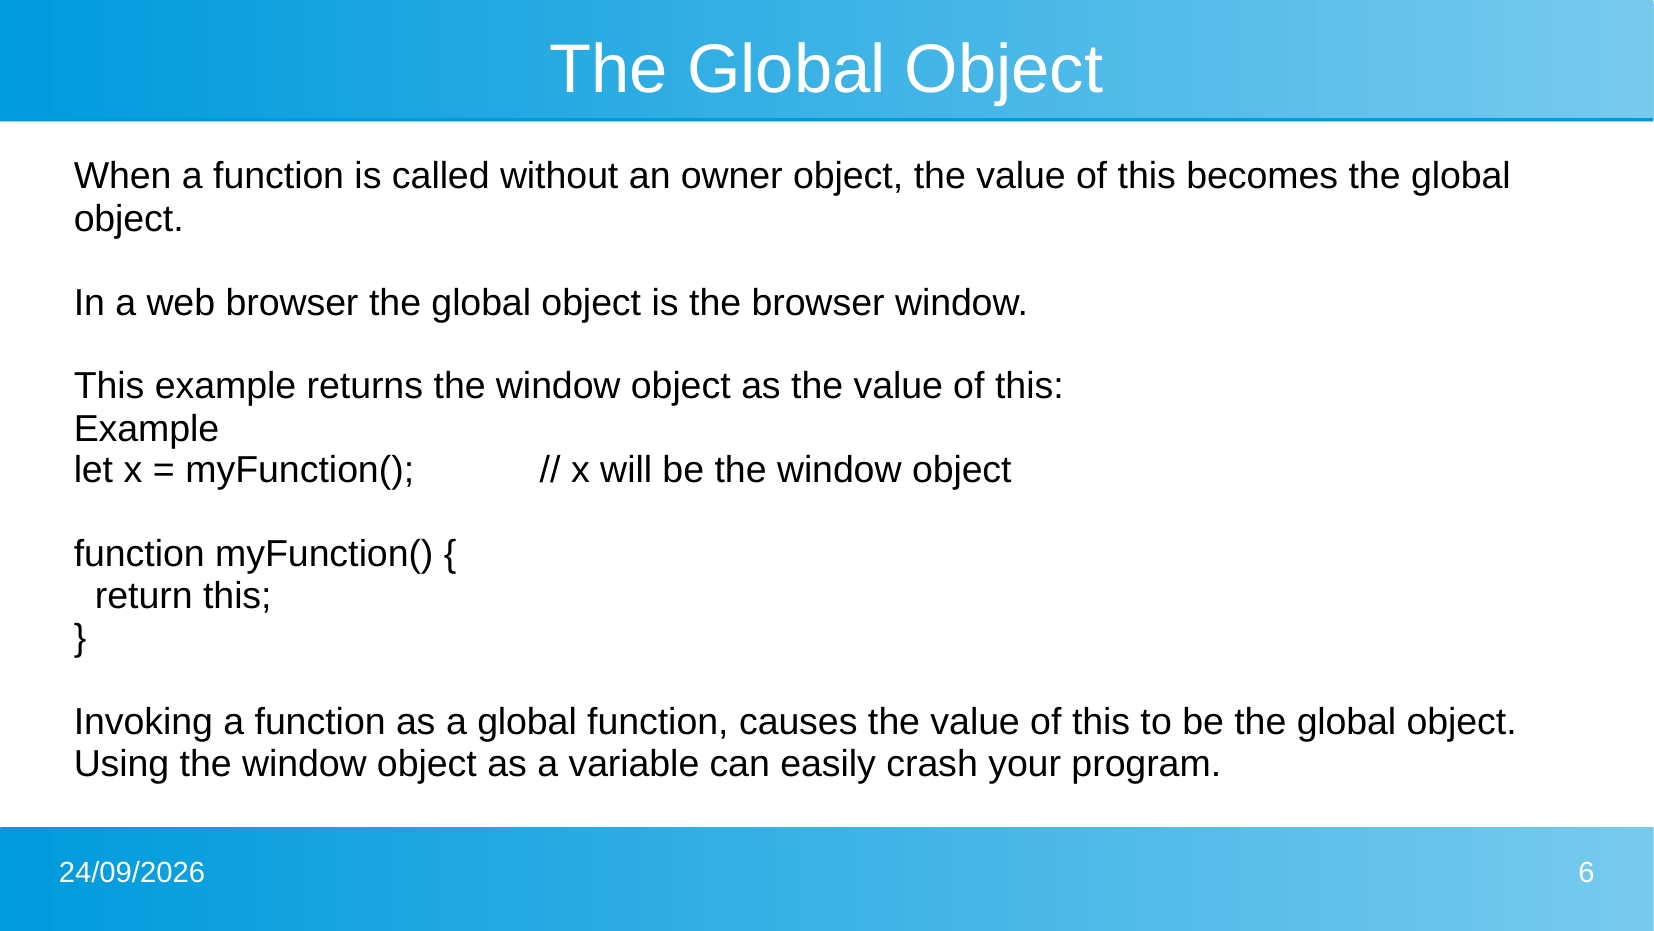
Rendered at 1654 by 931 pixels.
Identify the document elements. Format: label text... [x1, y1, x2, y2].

title The Global Object [59, 29, 1595, 108]
text_box When a function is called without an owner object, the value of this becomes the global object. In a web browser the global object is the browser window. This example returns the window object as the value of this: Example let x = myFunction(); // x will be the window object function myFunction() { return this; } Invoking a function as a global function, causes the value of this to be the global object. Using the window object as a variable can easily crash your program. [59, 147, 1625, 877]
